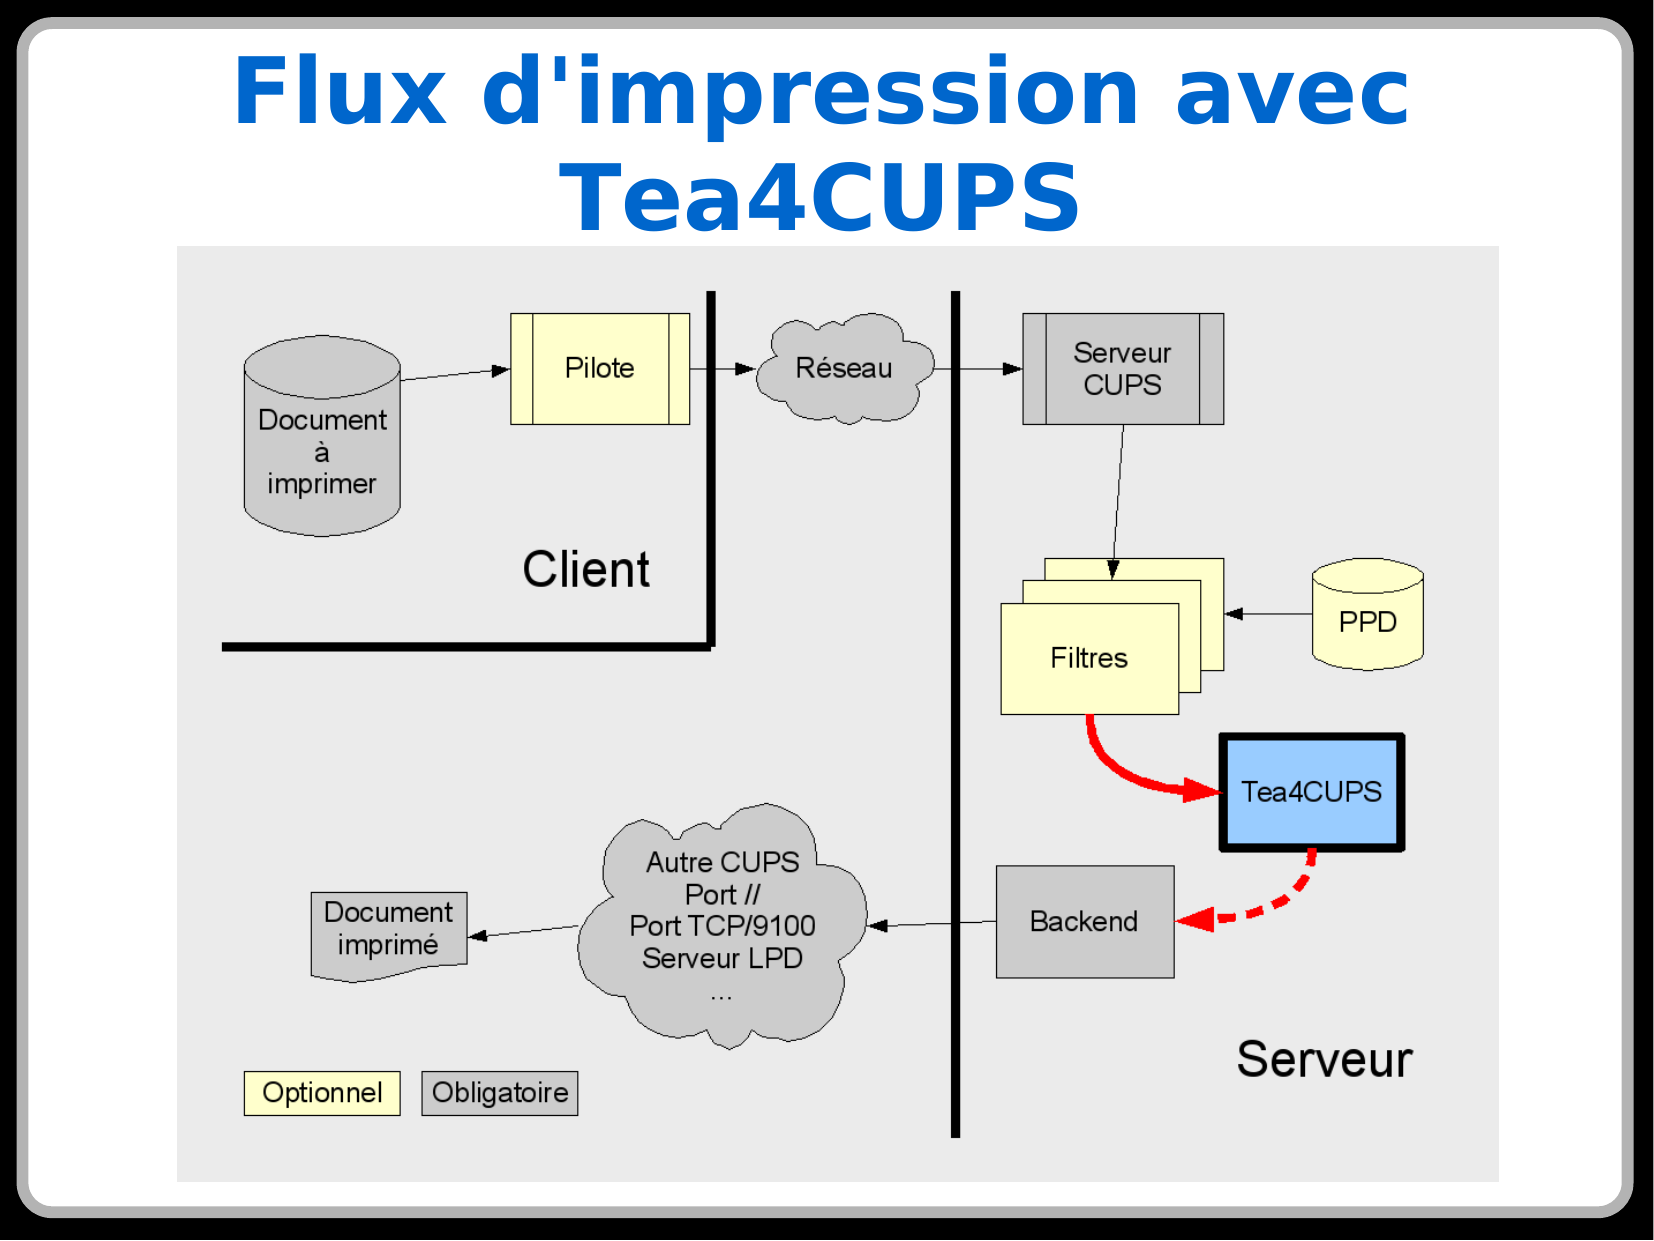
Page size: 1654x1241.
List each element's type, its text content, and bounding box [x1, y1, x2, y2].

title Flux d'impression avec Tea4CUPS [67, 38, 1577, 253]
picture [177, 246, 1499, 1182]
